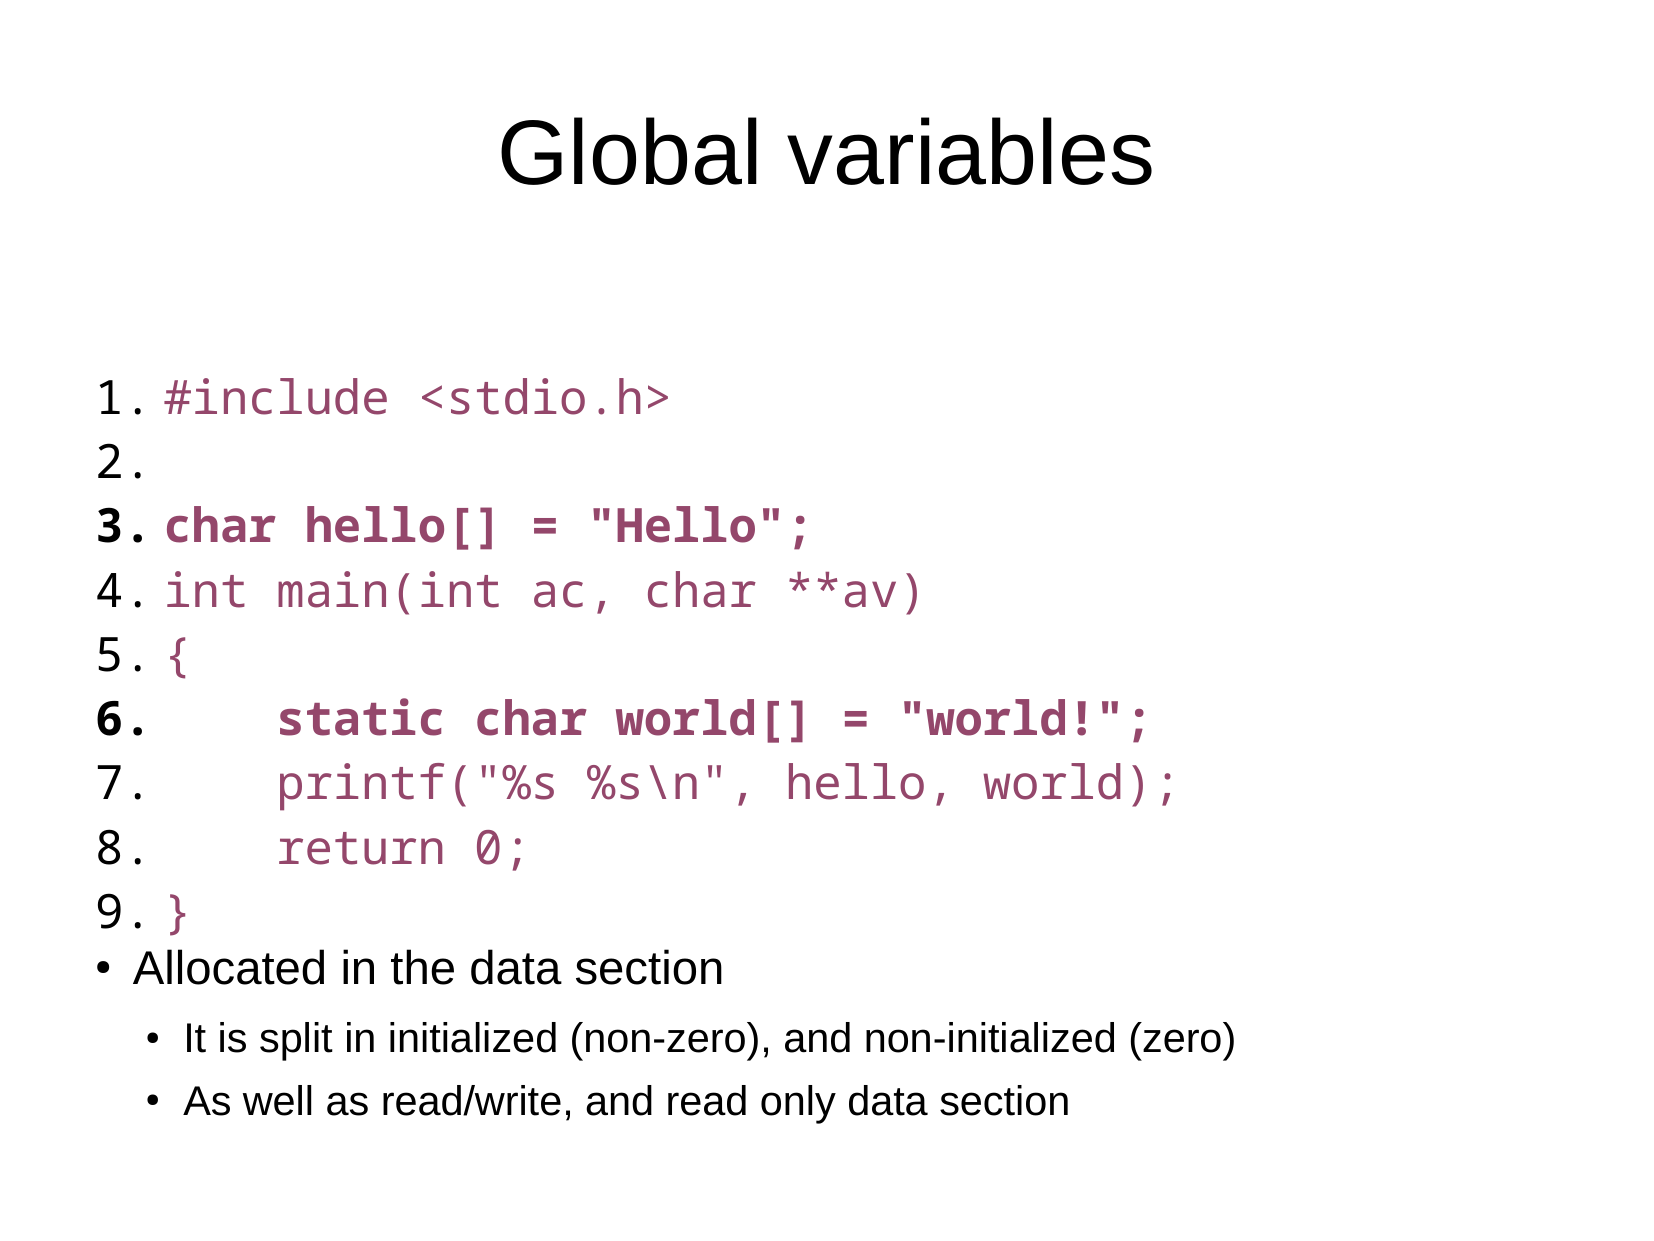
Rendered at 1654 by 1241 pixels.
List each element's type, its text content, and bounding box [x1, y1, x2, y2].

title Global variables [82, 49, 1571, 257]
list #include <stdio.h> char hello[] = "Hello"; int main(int ac, char **av) { static char world[] = "world!"; printf("%s %s\n", hello, world); return 0; } Allocated in the data section It is split in initialized (non-zero), and non-initialized (zero) As well as read/write, and read only data section [82, 290, 1571, 1126]
